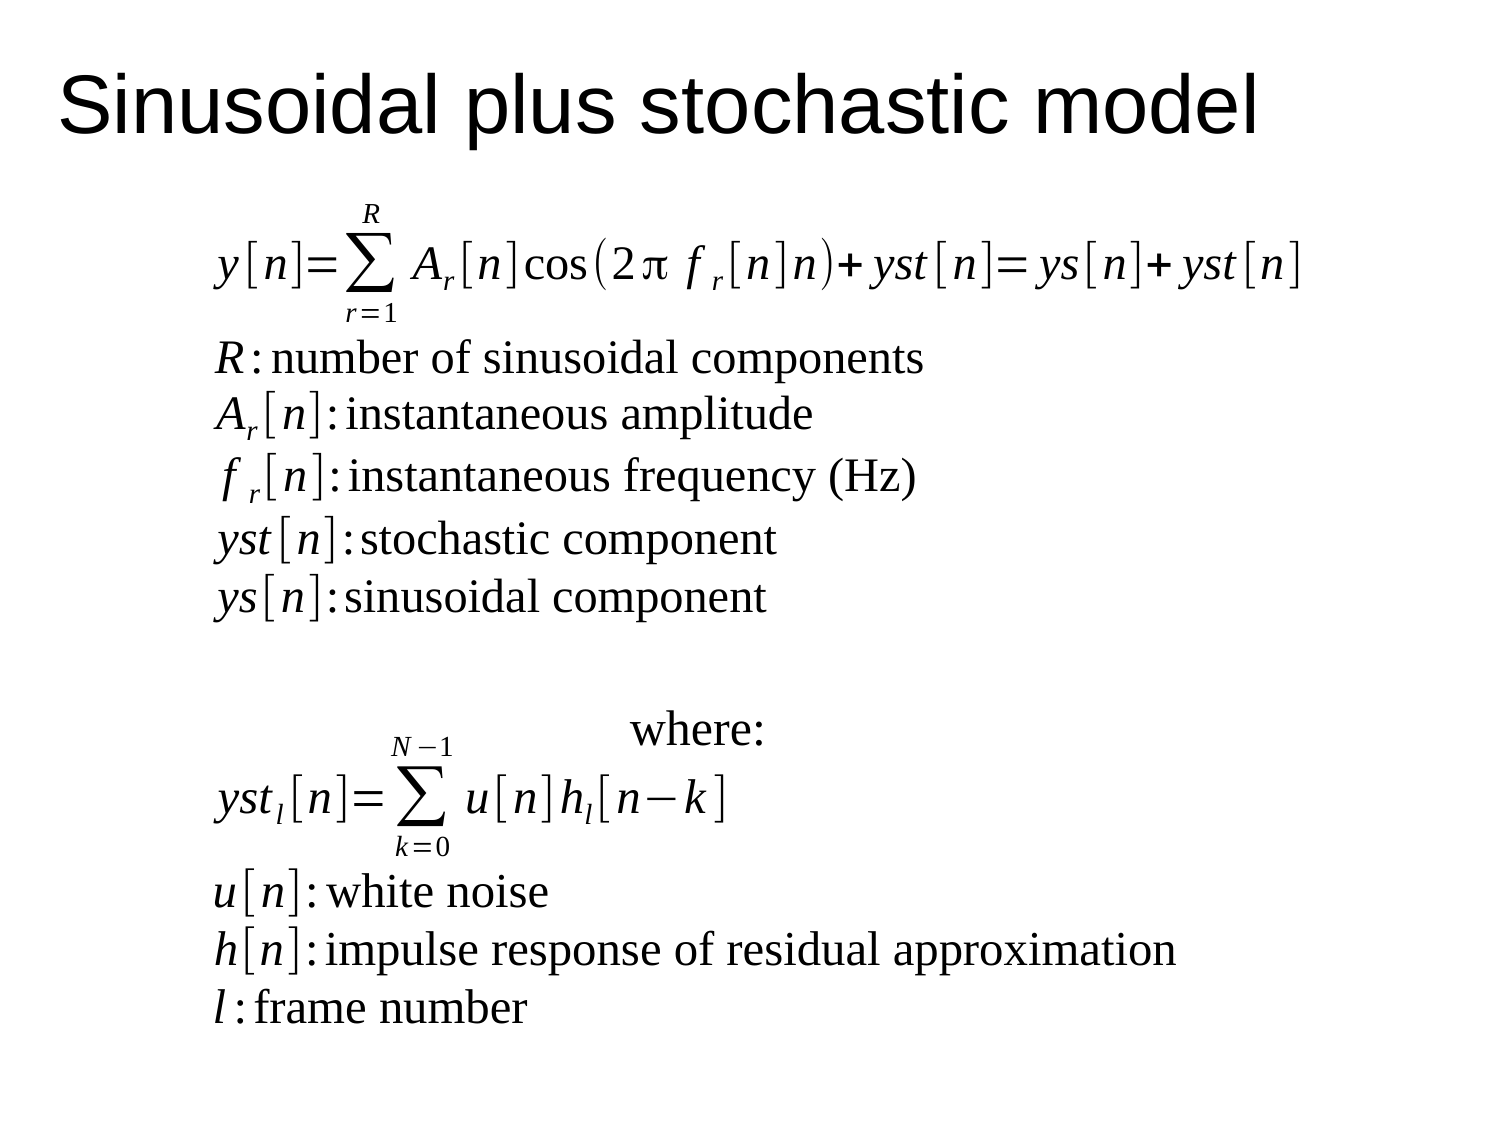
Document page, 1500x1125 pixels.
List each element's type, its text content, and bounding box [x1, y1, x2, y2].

title Sinusoidal plus stochastic model [57, 19, 1282, 190]
text_box where: [615, 689, 782, 730]
chart [206, 198, 1308, 680]
chart [206, 730, 1185, 1091]
